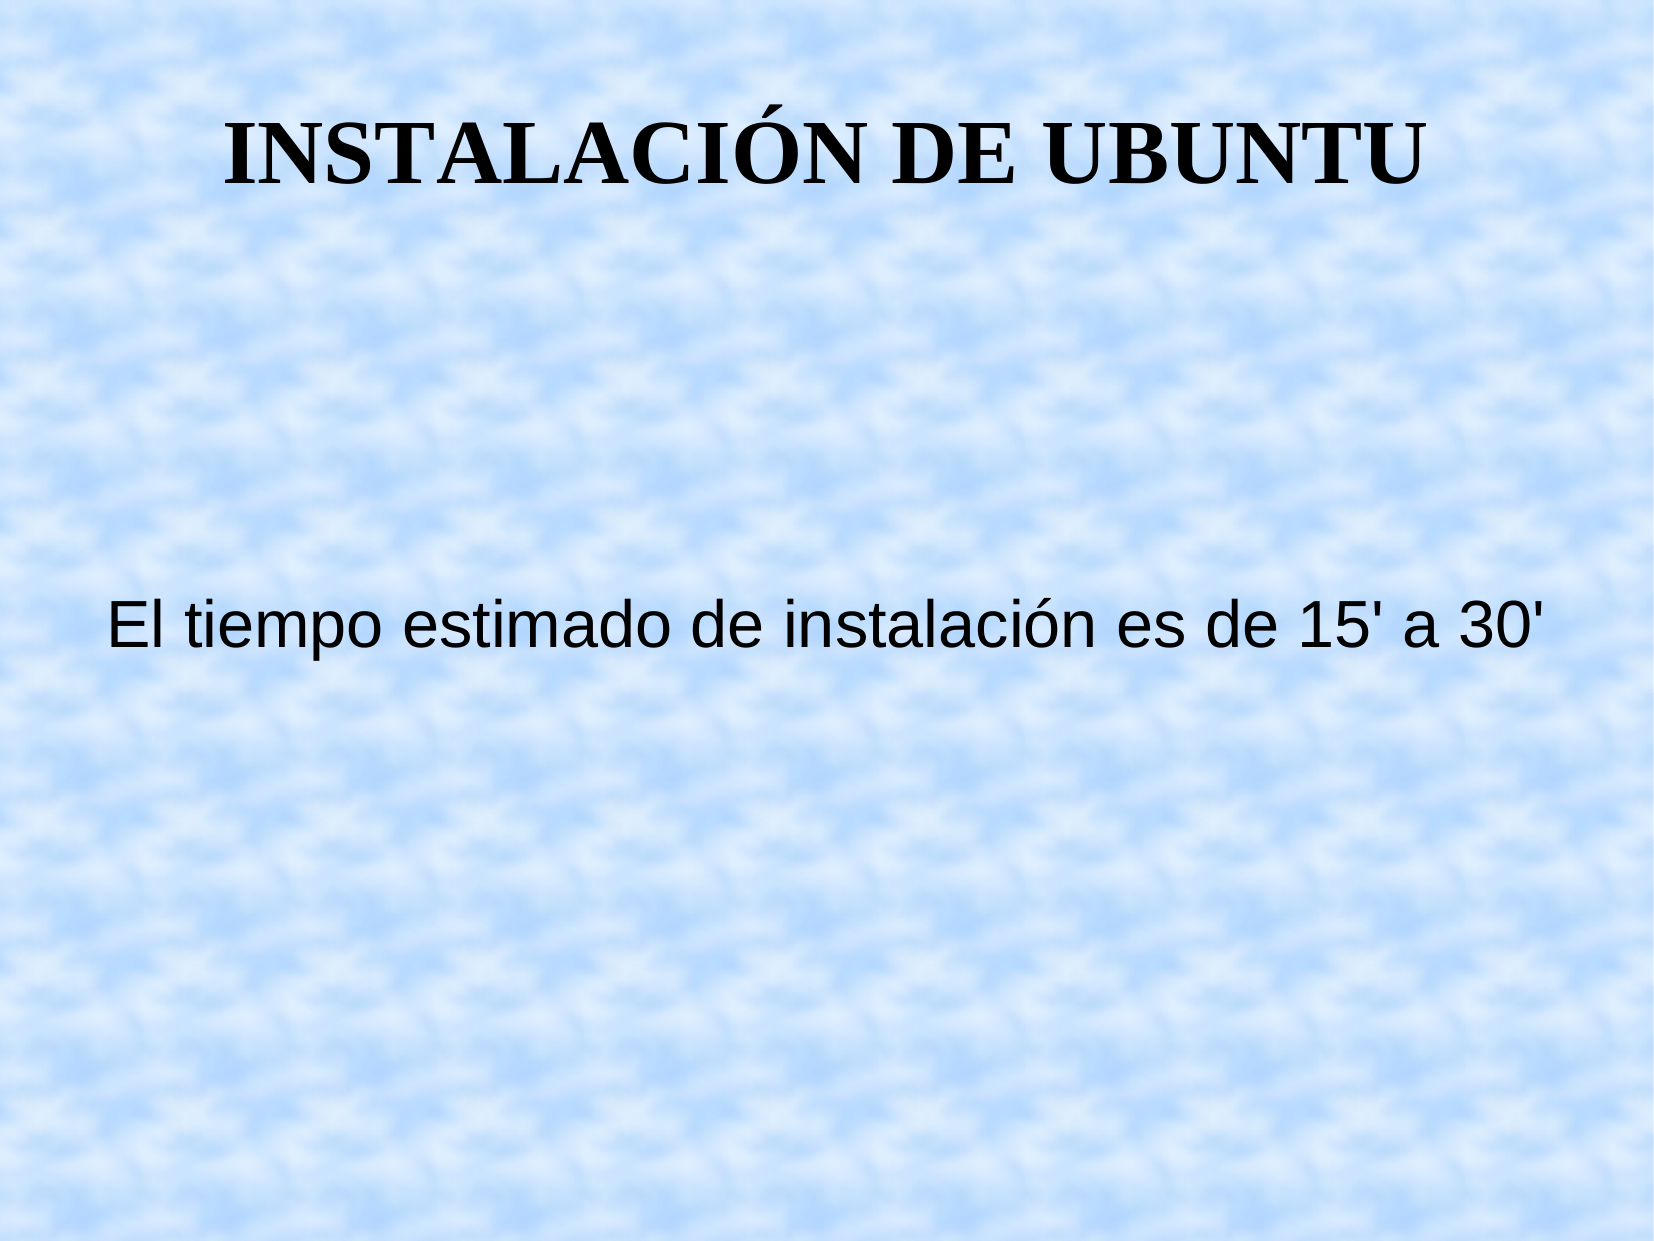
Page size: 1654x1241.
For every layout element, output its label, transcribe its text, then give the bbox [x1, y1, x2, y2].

title INSTALACIÓN DE UBUNTU [82, 56, 1571, 249]
picture [0, 0, 1654, 1241]
subtitle El tiempo estimado de instalación es de 15' a 30' [82, 297, 1571, 1102]
